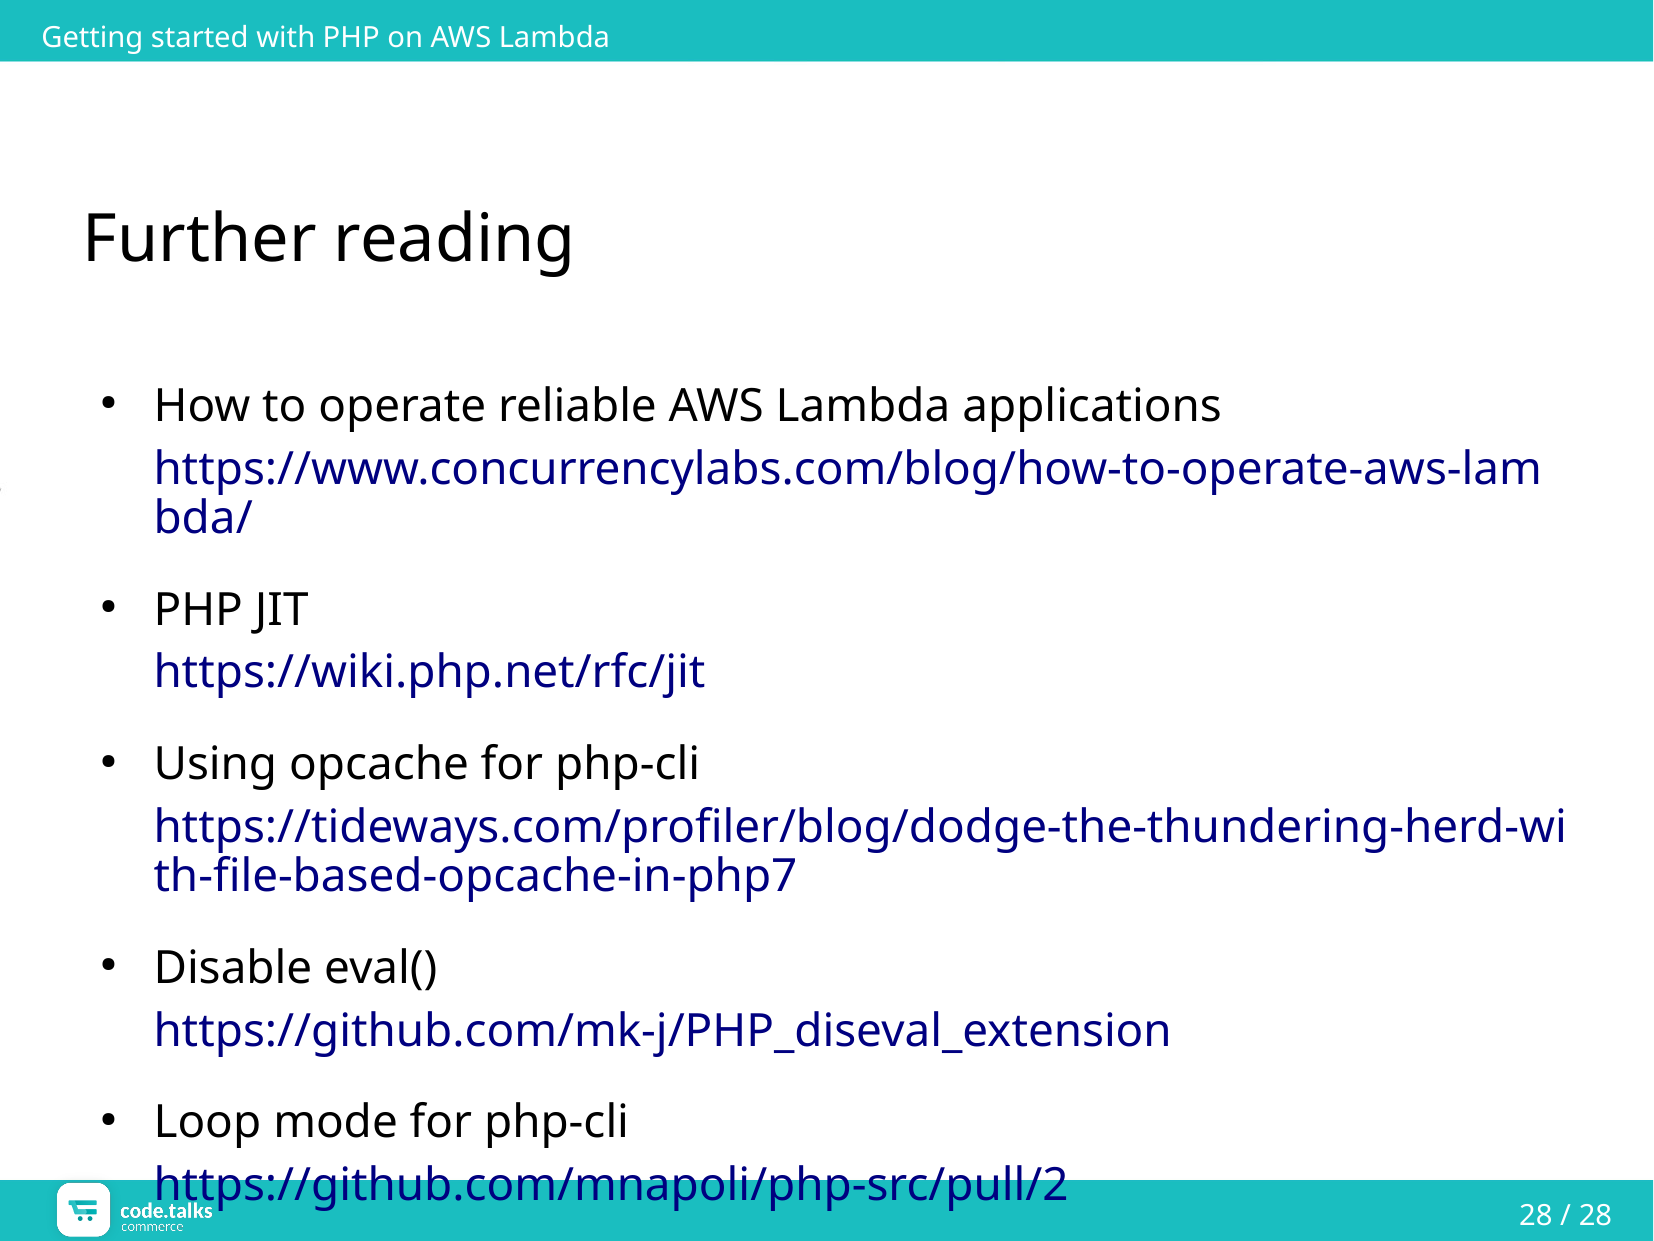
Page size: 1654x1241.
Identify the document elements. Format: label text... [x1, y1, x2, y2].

picture [0, 0, 1654, 1241]
title Further reading [82, 139, 1571, 332]
list How to operate reliable AWS Lambda applications https://www.concurrencylabs.com/blog/how-to-operate-aws-lambda/ PHP JIT https://wiki.php.net/rfc/jit Using opcache for php-cli https://tideways.com/profiler/blog/dodge-the-thundering-herd-with-file-based-opcache-in-php7 Disable eval() https://github.com/mk-j/PHP_diseval_extension Loop mode for php-cli https://github.com/mnapoli/php-src/pull/2 [82, 372, 1571, 1163]
